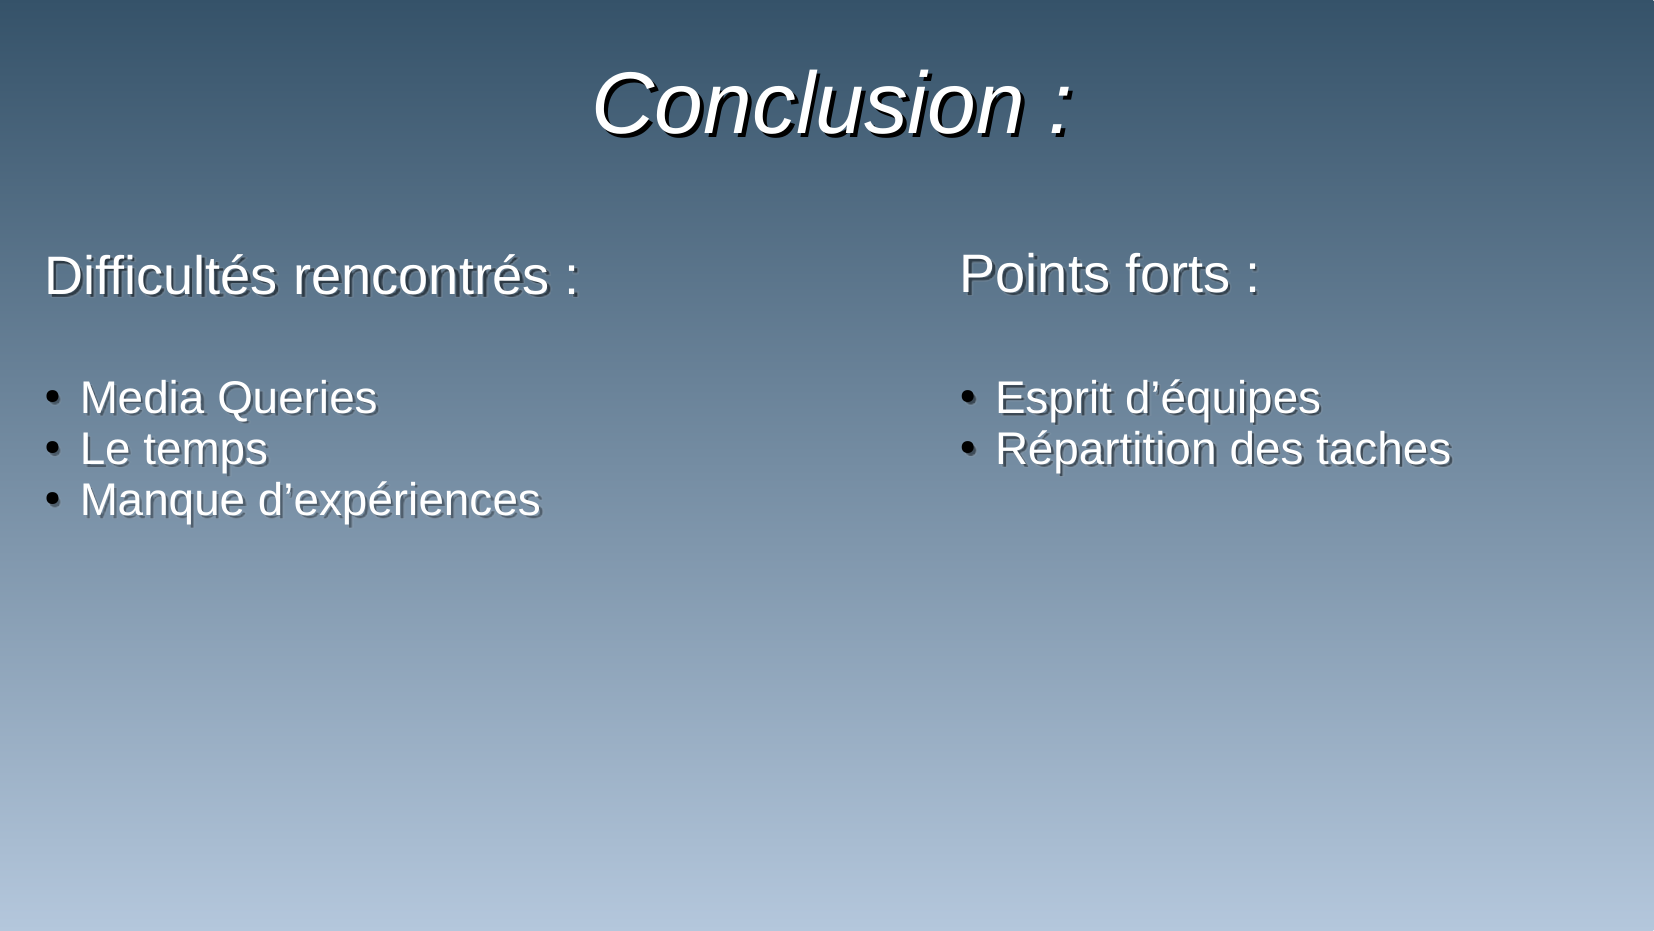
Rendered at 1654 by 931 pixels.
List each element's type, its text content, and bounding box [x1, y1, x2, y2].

text_box Points forts : [944, 236, 1477, 312]
text_box Media Queries Le temps Manque d’expériences [29, 364, 739, 585]
text_box Esprit d’équipes Répartition des taches [944, 364, 1595, 482]
text_box Difficultés rencontrés : [29, 238, 680, 314]
title Conclusion : [88, 0, 1577, 207]
